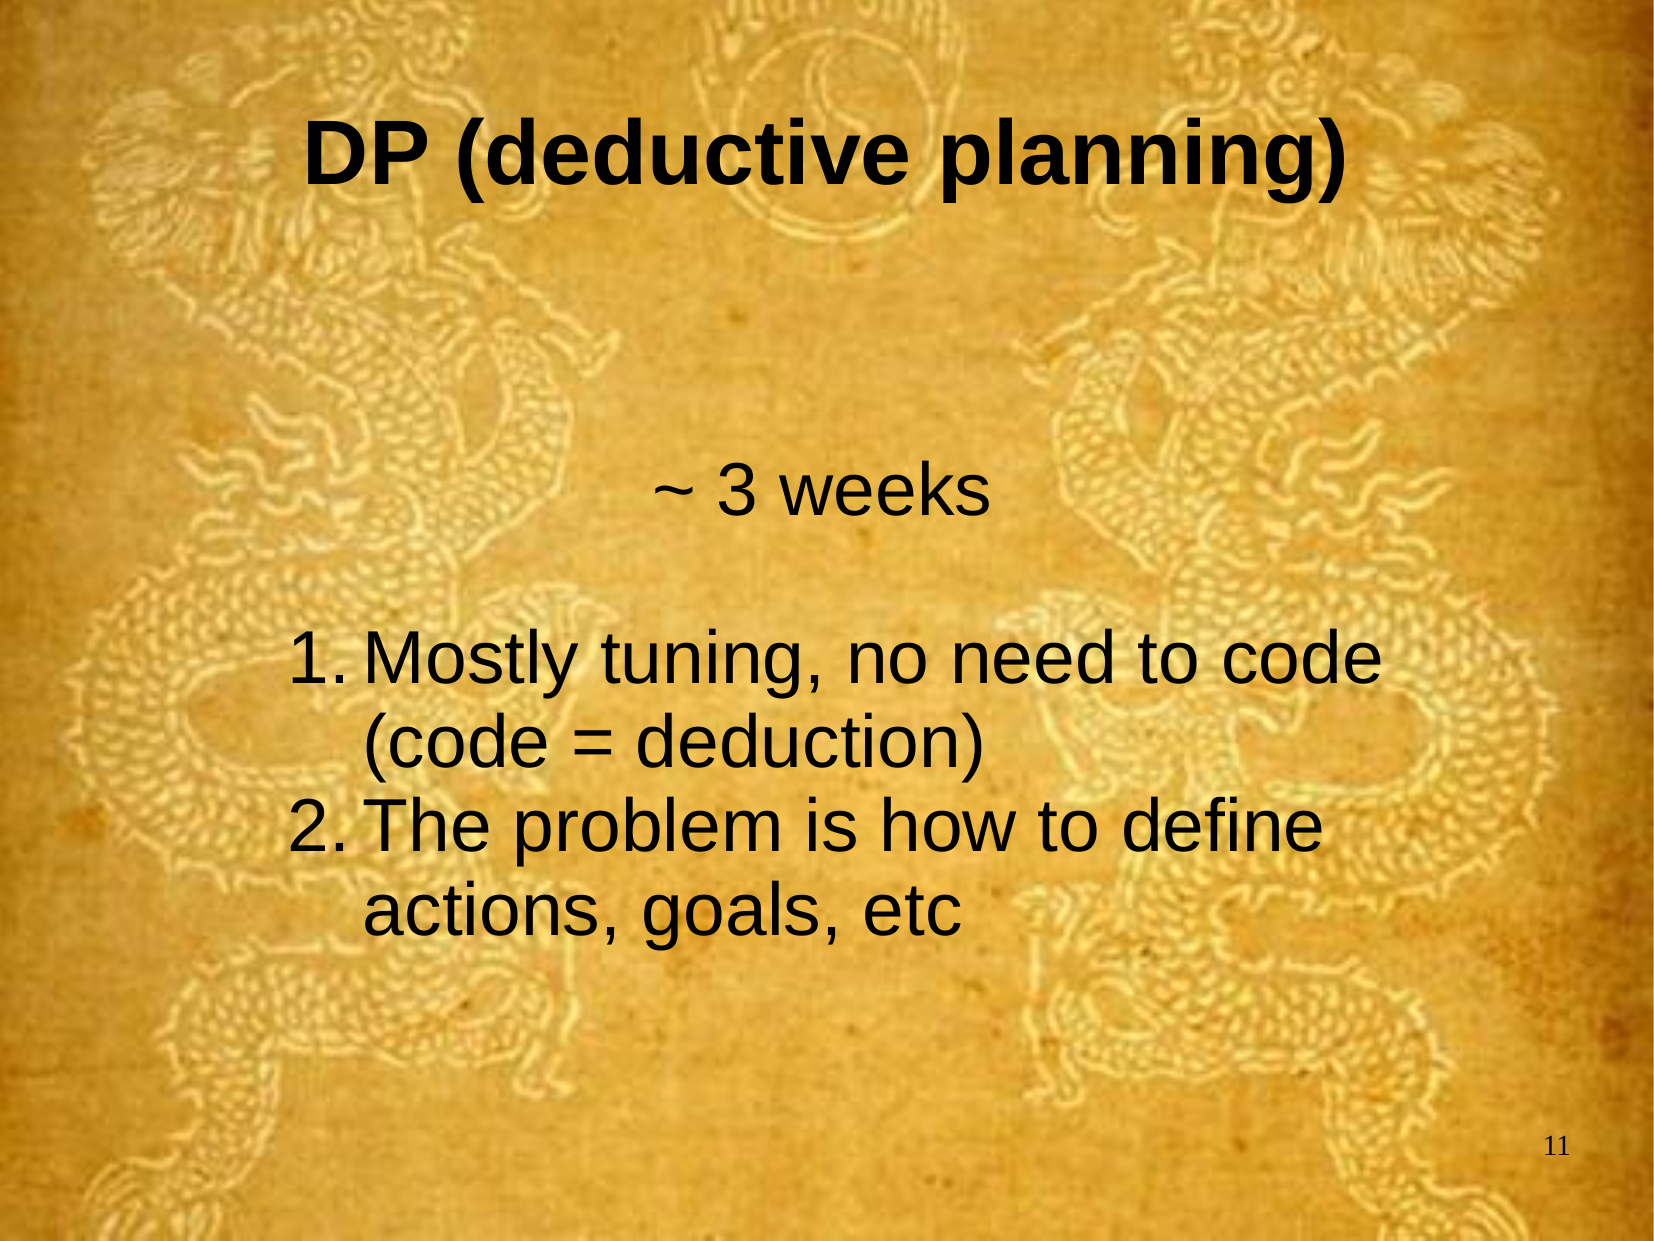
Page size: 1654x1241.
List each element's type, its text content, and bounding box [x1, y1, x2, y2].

title DP (deductive planning) [82, 56, 1571, 250]
picture [0, 0, 1654, 1241]
subtitle ~ 3 weeks Mostly tuning, no need to code (code = deduction) The problem is how to define actions, goals, etc [250, 297, 1395, 1102]
